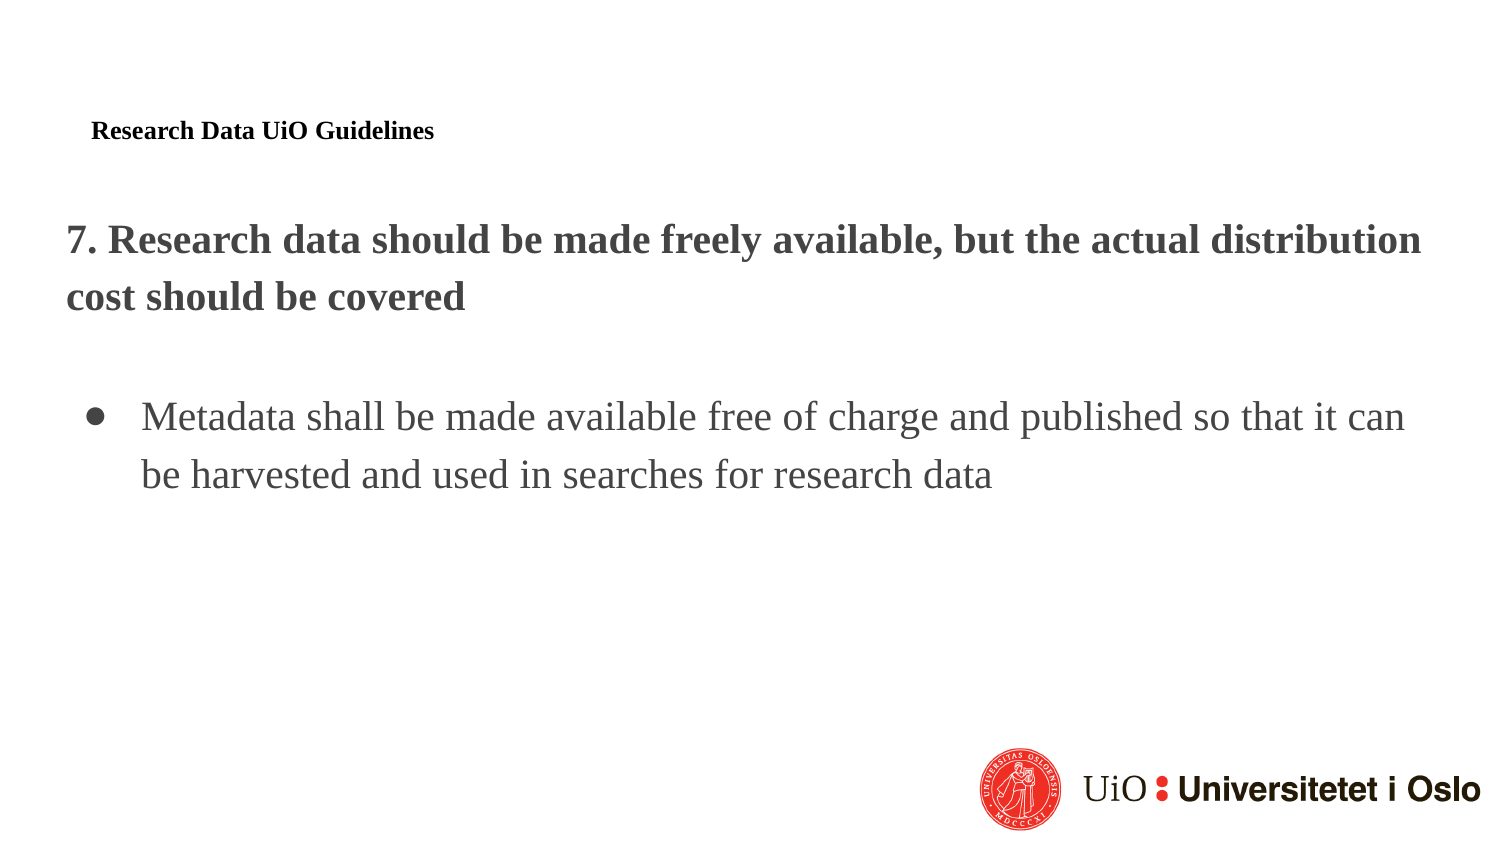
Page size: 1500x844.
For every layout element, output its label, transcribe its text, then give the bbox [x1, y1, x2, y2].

title Research Data UiO Guidelines [76, 98, 1474, 192]
list 7. Research data should be made freely available, but the actual distribution cost should be covered Metadata shall be made available free of charge and published so that it can be harvested and used in searches for research data [51, 189, 1449, 750]
picture [970, 742, 1500, 837]
